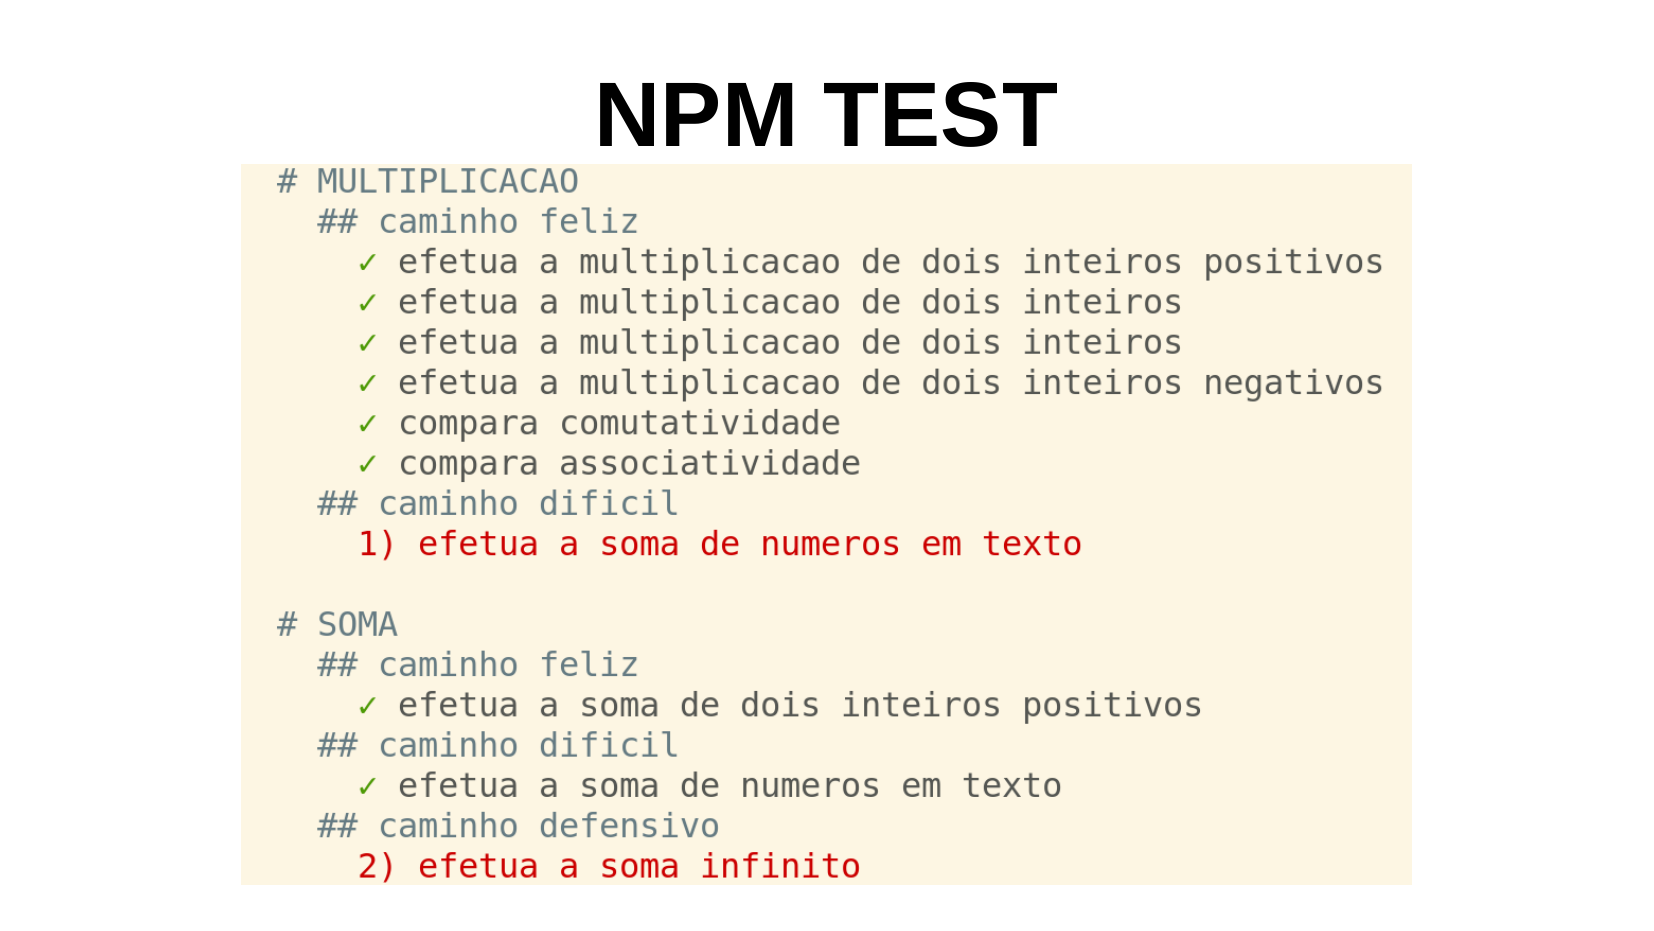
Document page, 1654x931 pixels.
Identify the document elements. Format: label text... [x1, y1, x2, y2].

picture [241, 164, 1412, 886]
title NPM TEST [82, 37, 1571, 193]
